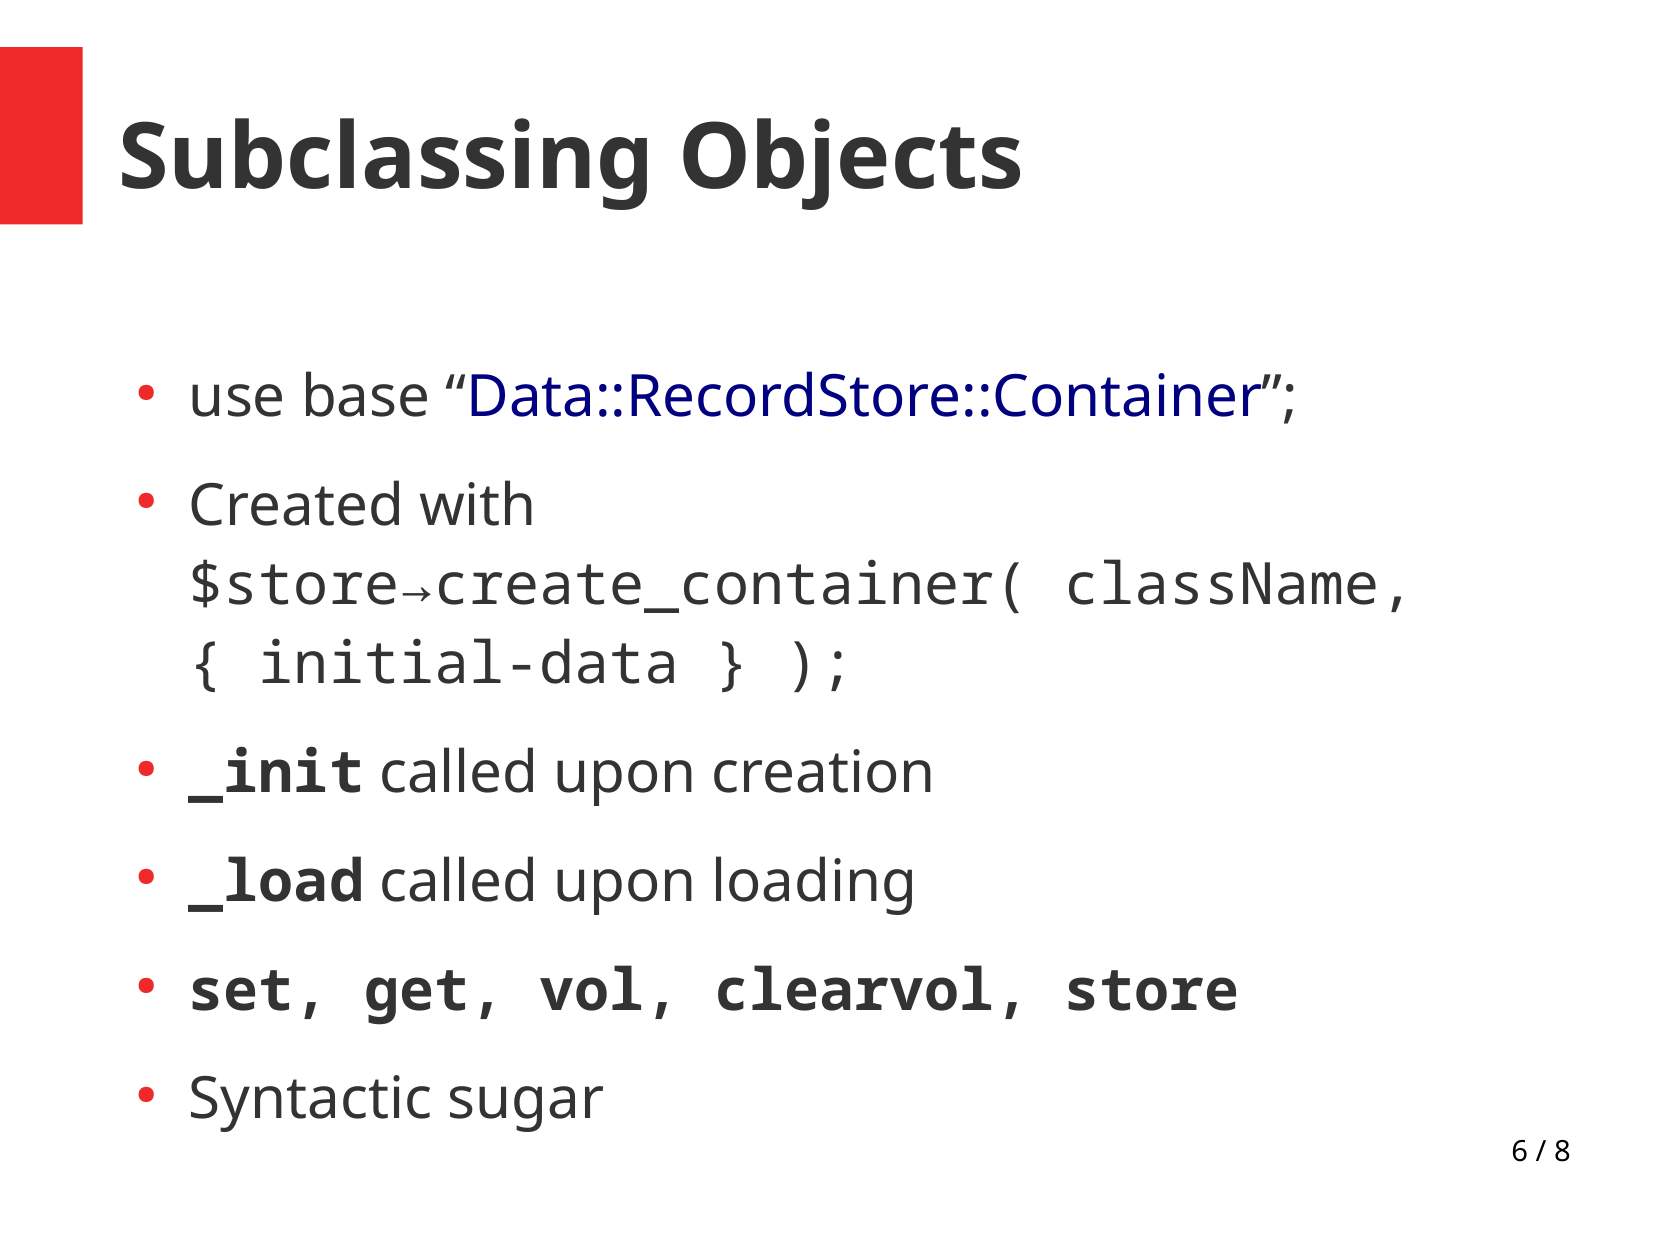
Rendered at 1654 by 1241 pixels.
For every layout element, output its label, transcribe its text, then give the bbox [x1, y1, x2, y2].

list use base “Data::RecordStore::Container”; Created with $store→create_container( className, { initial-data } ); _init called upon creation _load called upon loading set, get, vol, clearvol, store Syntactic sugar [118, 354, 1536, 1074]
title Subclassing Objects [118, 49, 1571, 257]
